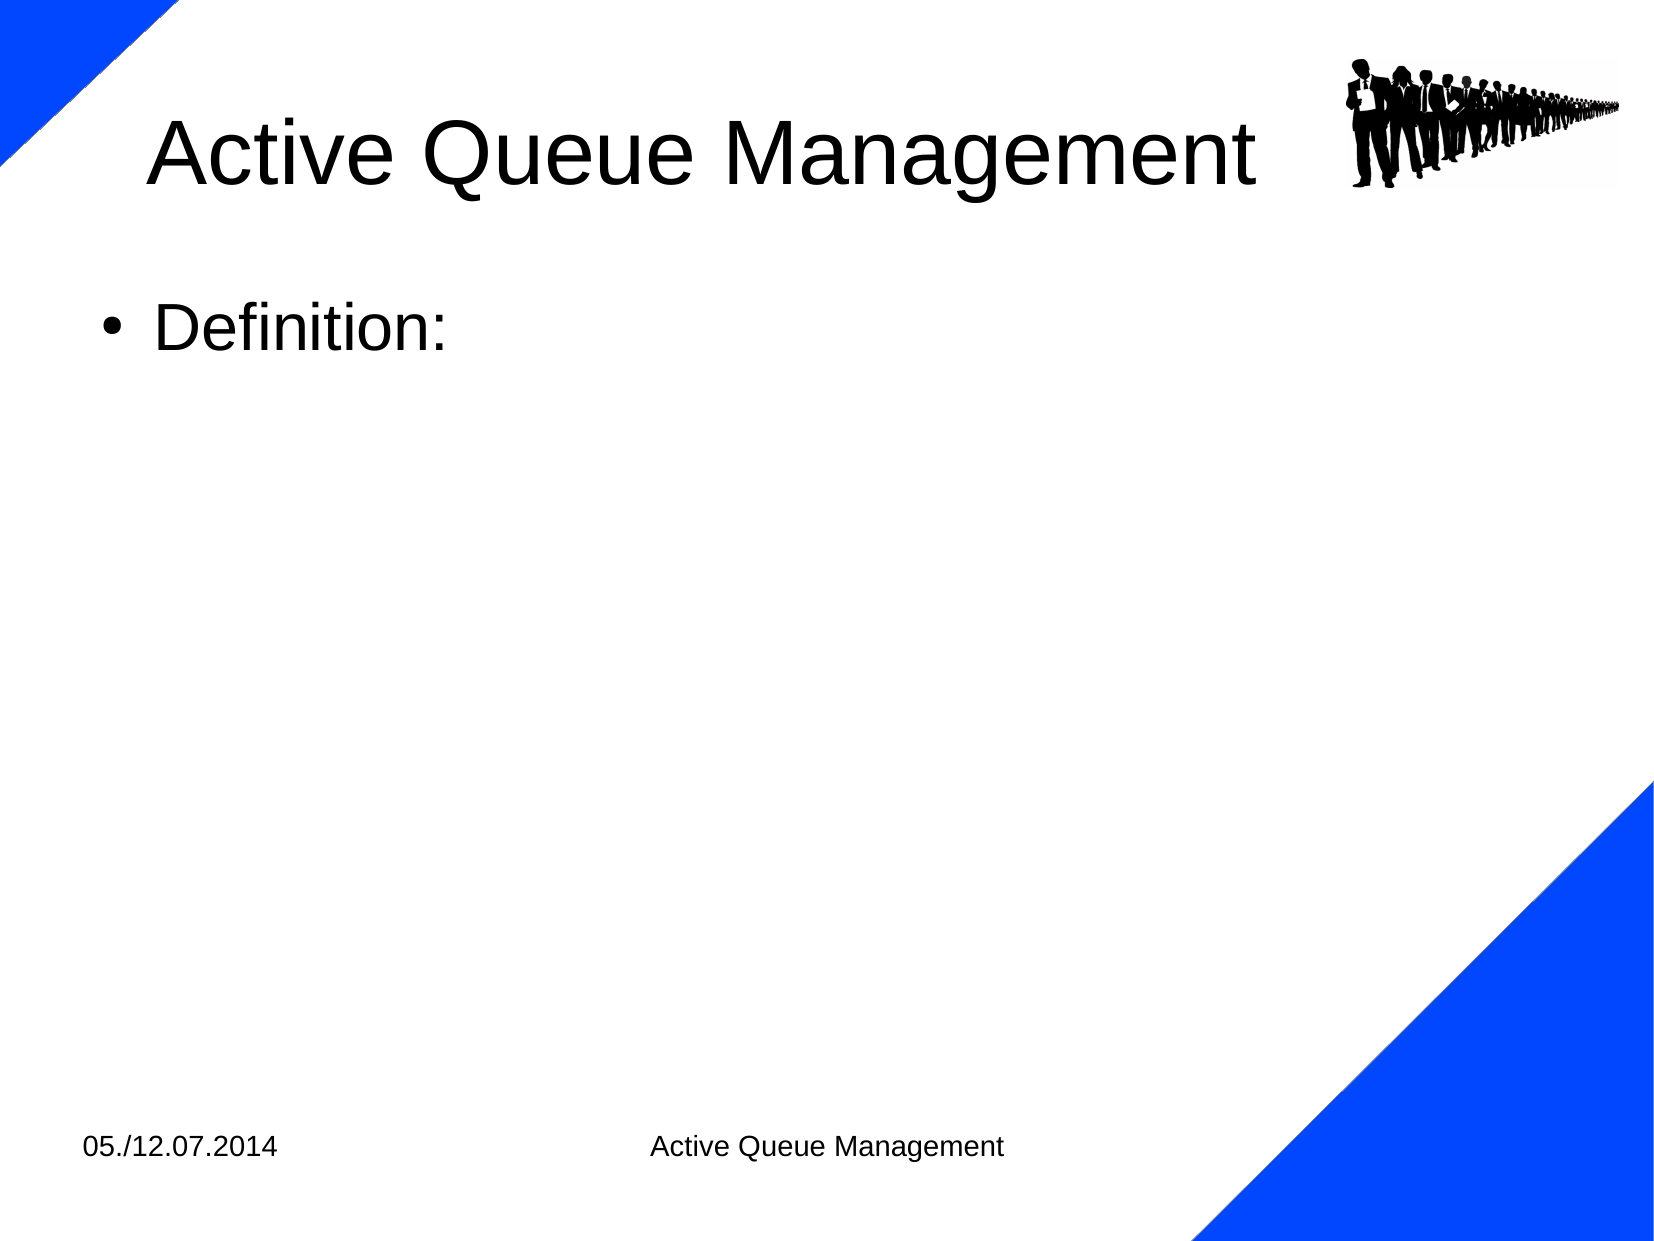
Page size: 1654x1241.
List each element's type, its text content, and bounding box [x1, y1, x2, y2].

list Definition: [82, 290, 1571, 1010]
picture [1346, 59, 1619, 188]
title Active Queue Management [82, 49, 1323, 257]
